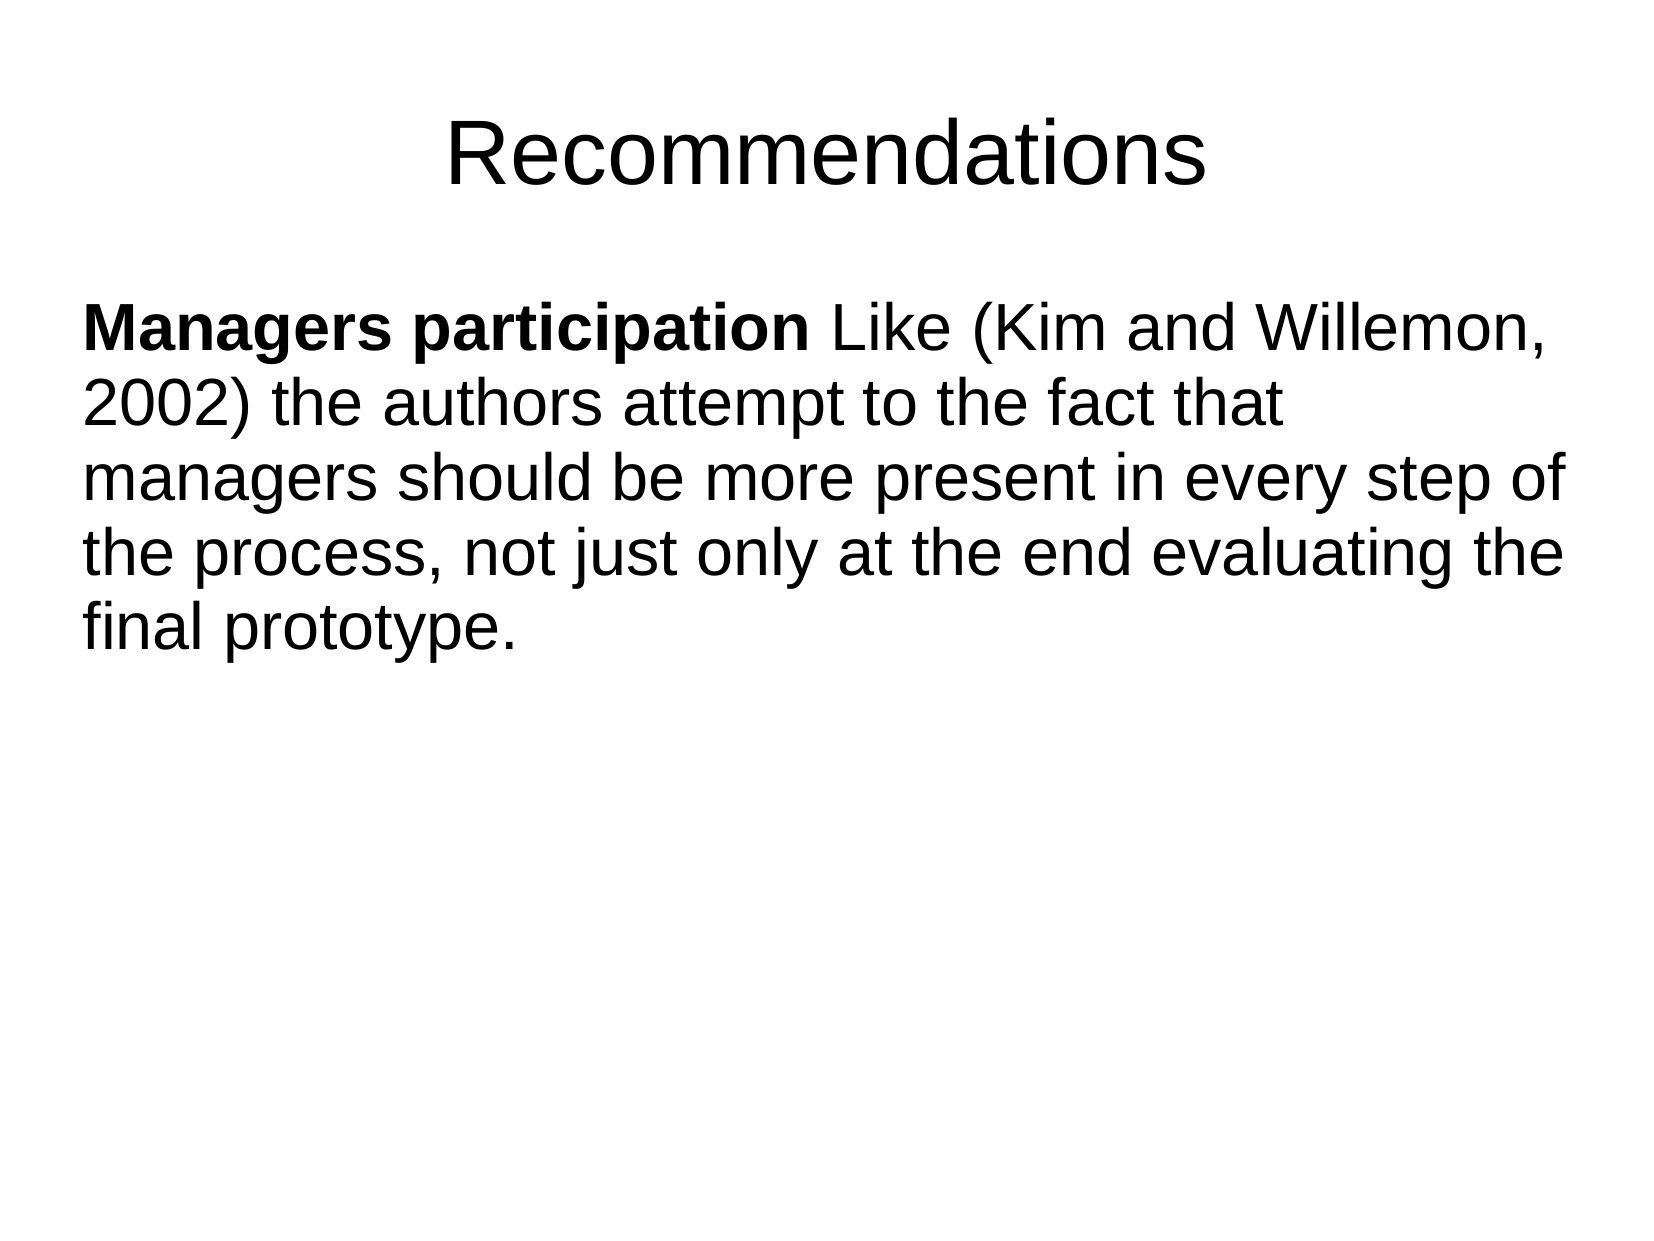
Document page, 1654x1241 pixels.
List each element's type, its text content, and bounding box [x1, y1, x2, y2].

list Managers participation Like (Kim and Willemon, 2002) the authors attempt to the fact that managers should be more present in every step of the process, not just only at the end evaluating the final prototype. [82, 290, 1571, 1010]
title Recommendations [82, 49, 1571, 257]
